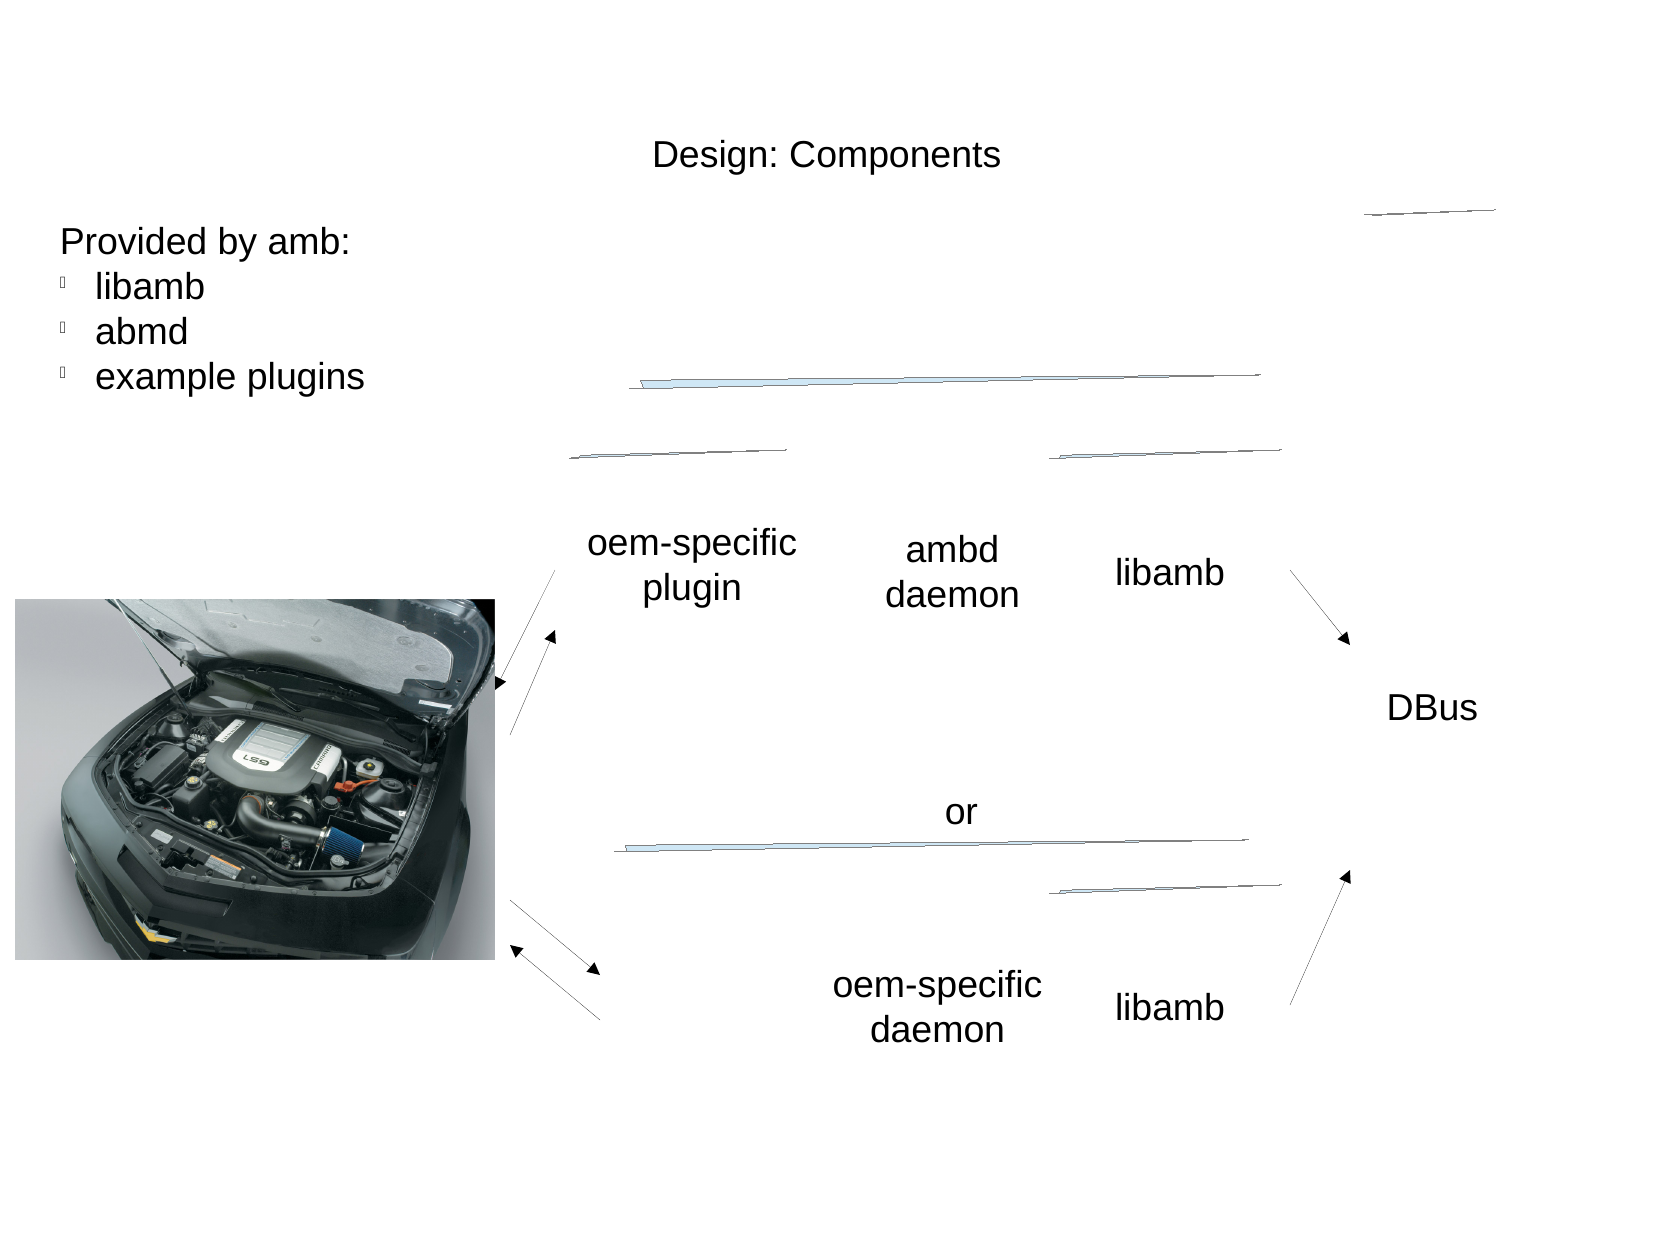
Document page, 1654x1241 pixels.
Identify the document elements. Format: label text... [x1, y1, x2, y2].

text_box Provided by amb: libamb abmd example plugins [44, 210, 495, 393]
text_box libamb [1049, 884, 1282, 894]
text_box libamb [1049, 449, 1282, 459]
text_box ambd daemon [629, 374, 1261, 389]
text_box oem-specific daemon [614, 839, 1249, 852]
text_box oem-specific plugin [569, 449, 787, 459]
text_box or [929, 779, 1005, 837]
text_box Design: Components [82, 49, 1571, 257]
picture [15, 599, 495, 960]
